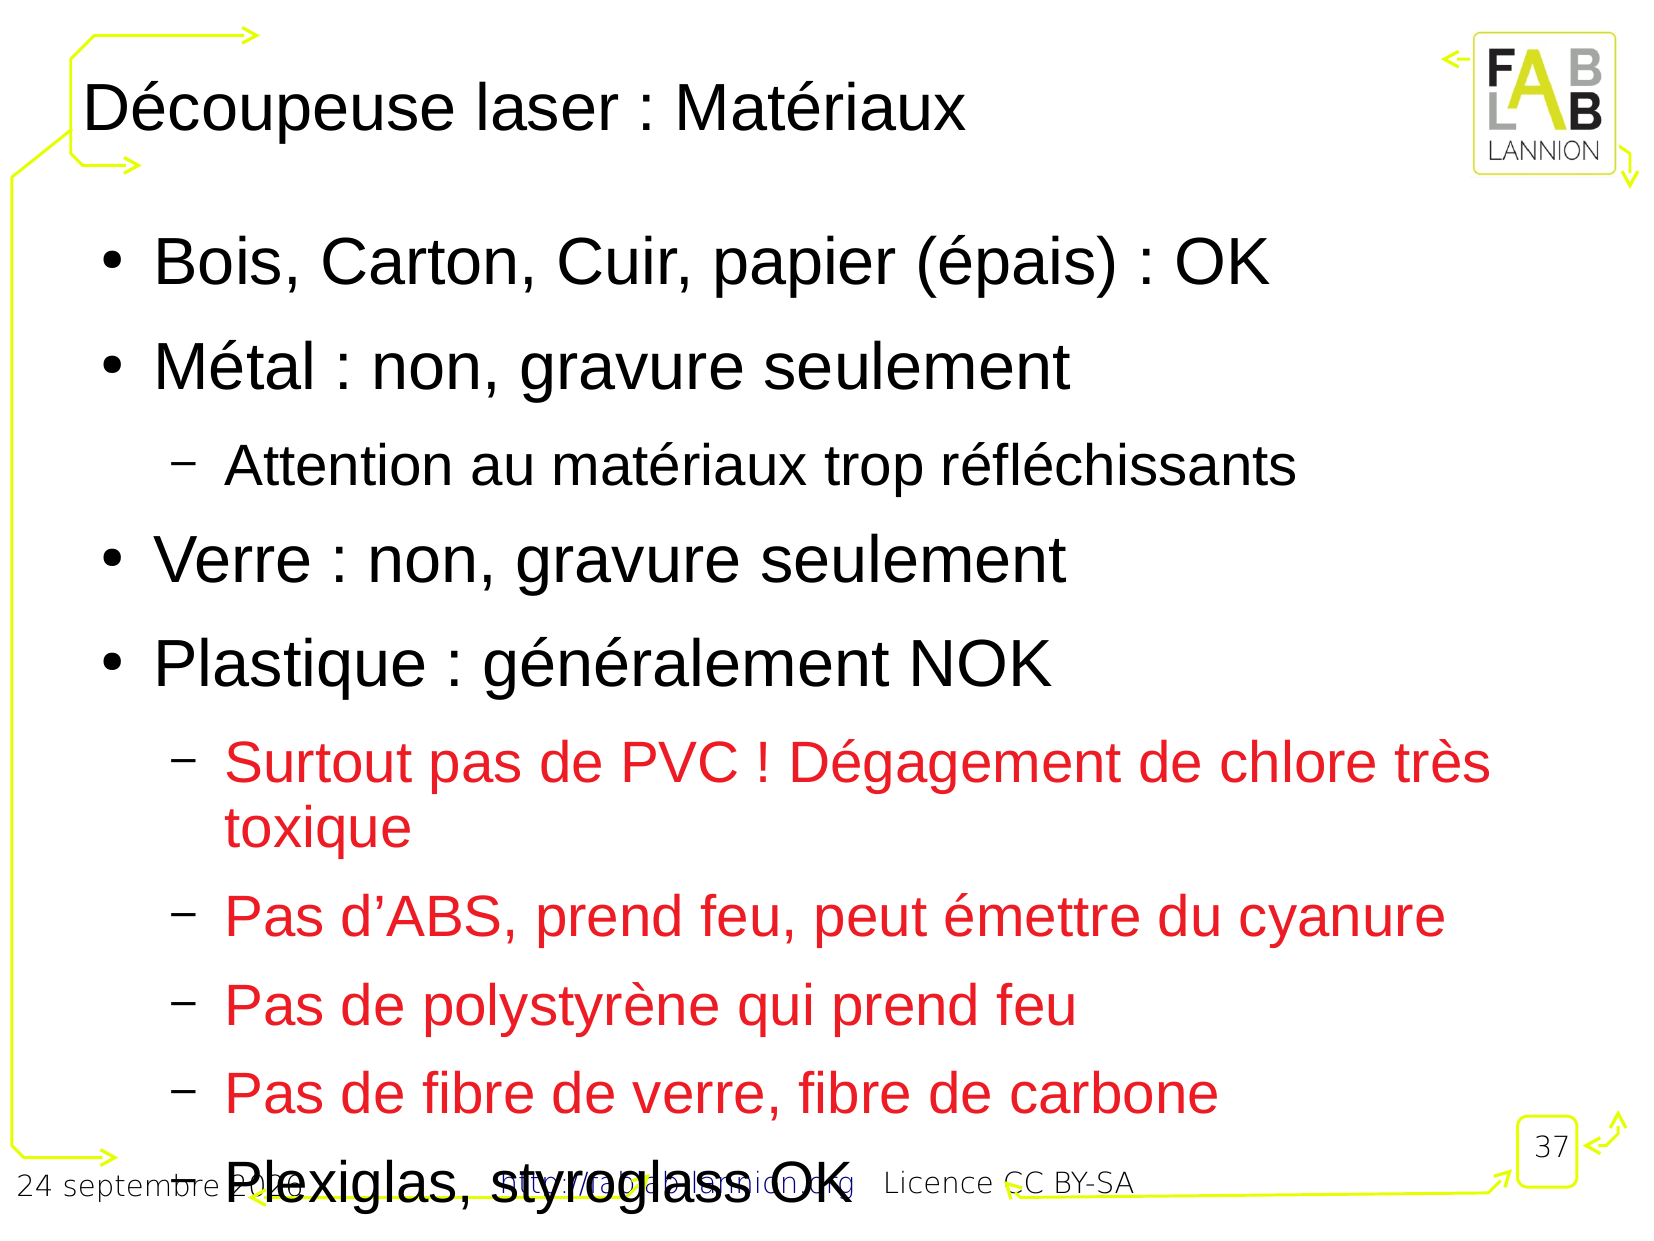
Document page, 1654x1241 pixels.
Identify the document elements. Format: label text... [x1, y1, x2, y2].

title Découpeuse laser : Matériaux [82, 49, 1441, 166]
list Bois, Carton, Cuir, papier (épais) : OK Métal : non, gravure seulement Attention au matériaux trop réfléchissants Verre : non, gravure seulement Plastique : généralement NOK Surtout pas de PVC ! Dégagement de chlore très toxique Pas d’ABS, prend feu, peut émettre du cyanure Pas de polystyrène qui prend feu Pas de fibre de verre, fibre de carbone Plexiglas, styroglass OK [82, 224, 1571, 1123]
picture [1470, 29, 1619, 178]
